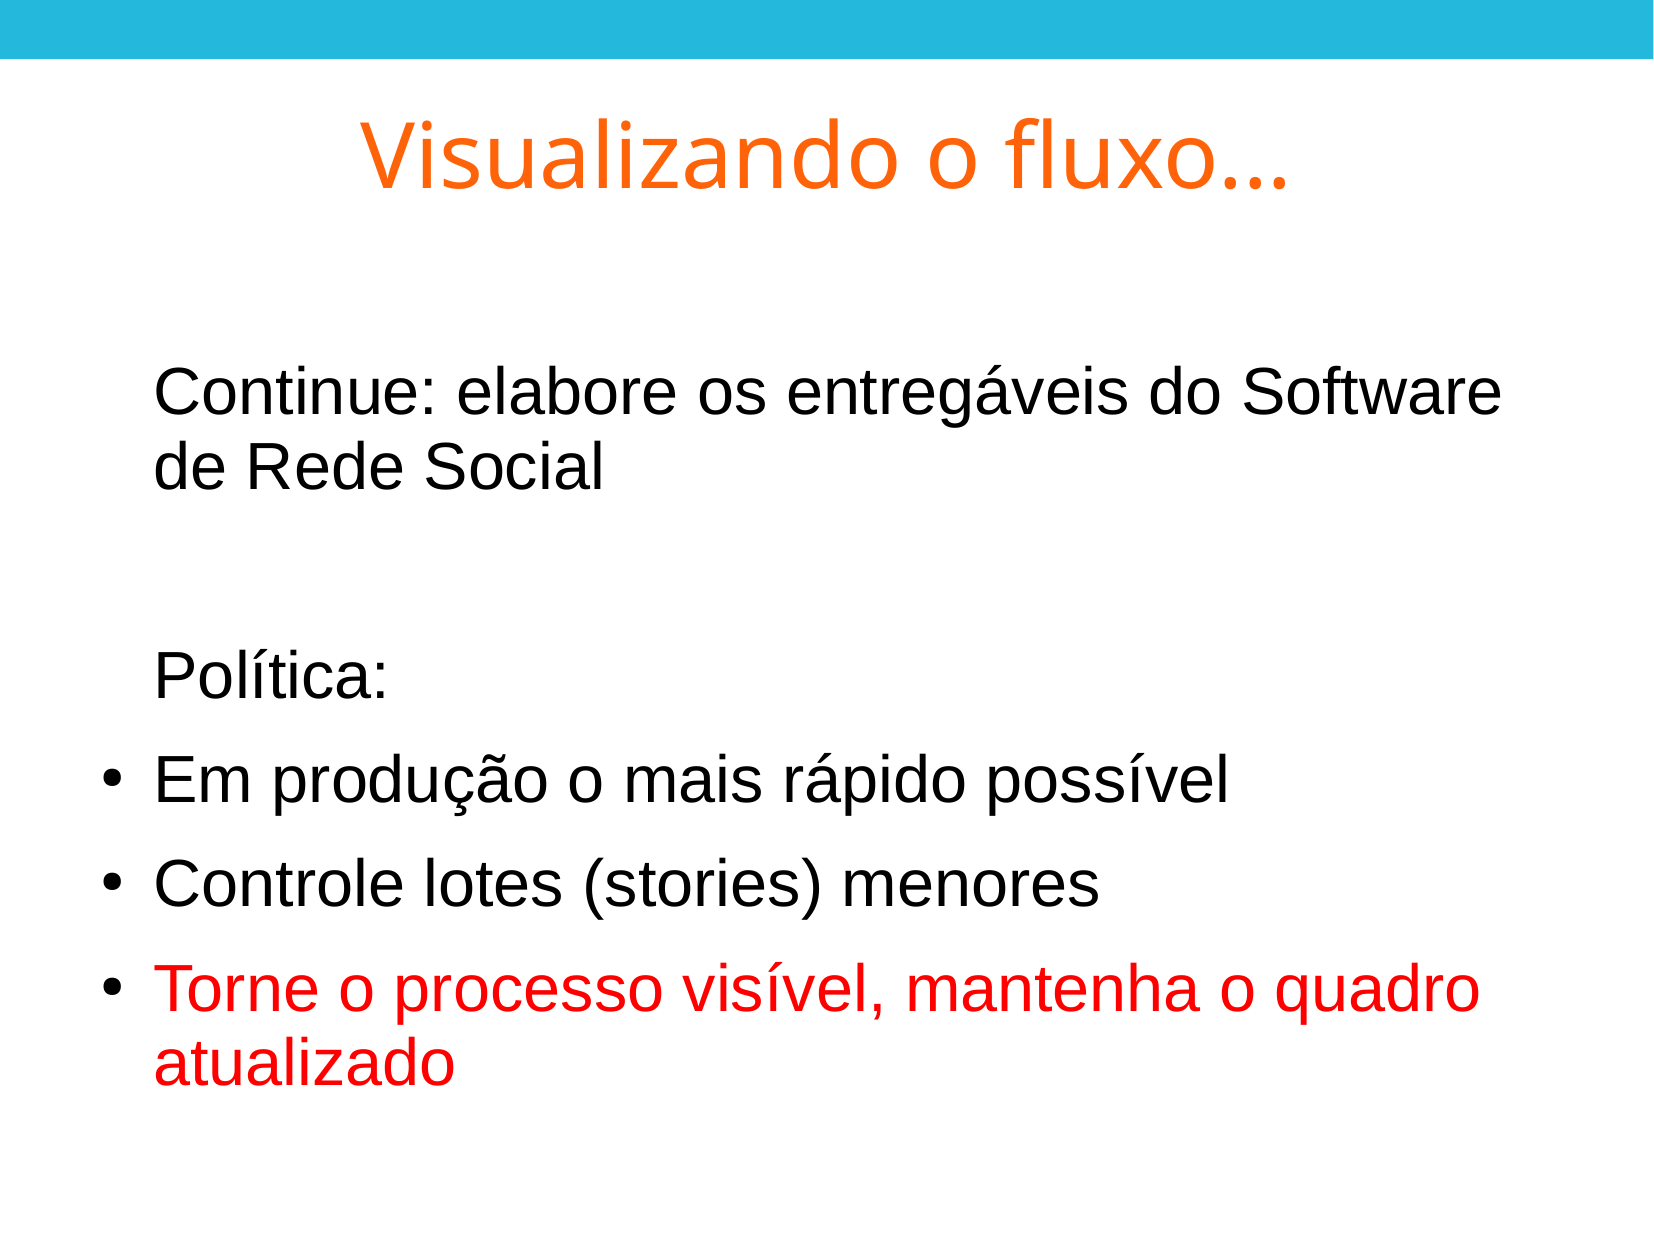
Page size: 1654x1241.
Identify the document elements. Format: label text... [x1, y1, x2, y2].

list Continue: elabore os entregáveis do Software de Rede Social Política: Em produção o mais rápido possível Controle lotes (stories) menores Torne o processo visível, mantenha o quadro atualizado [82, 354, 1571, 1182]
title Visualizando o fluxo... [82, 49, 1571, 257]
